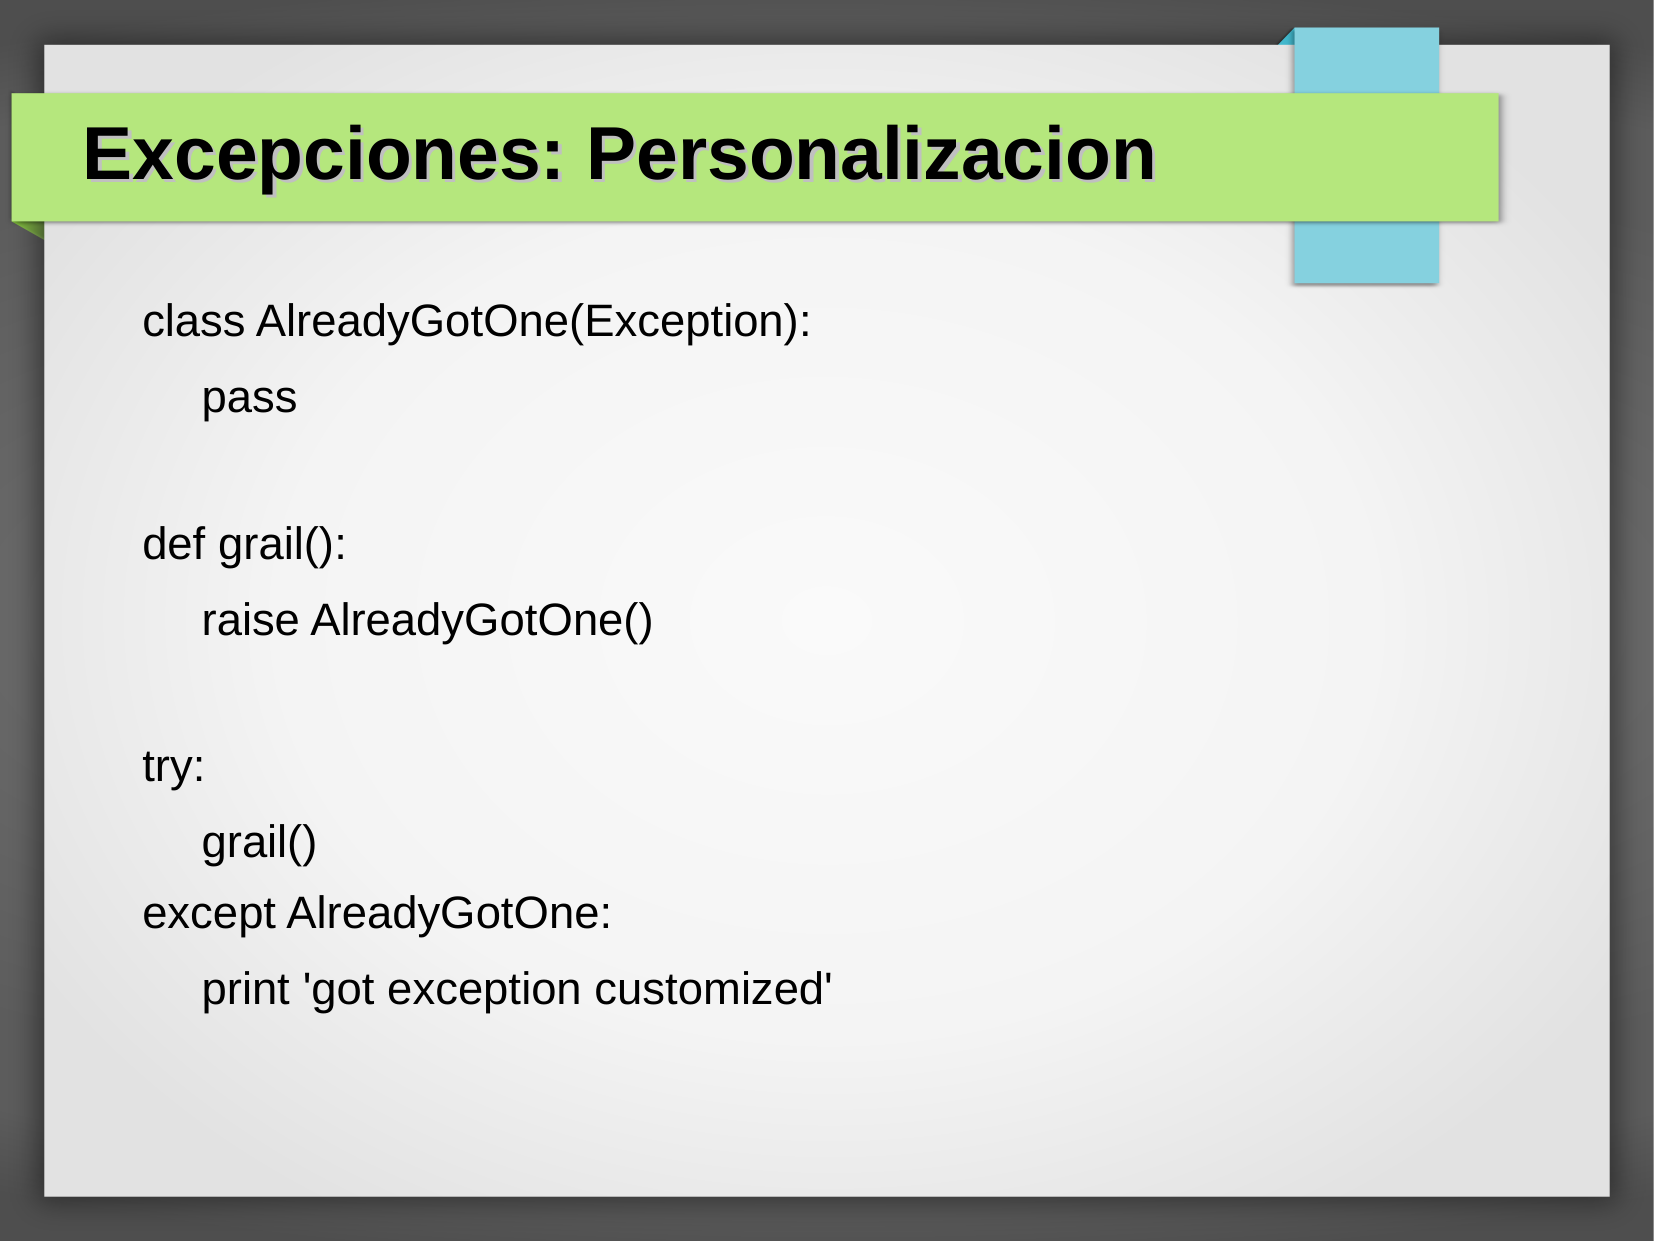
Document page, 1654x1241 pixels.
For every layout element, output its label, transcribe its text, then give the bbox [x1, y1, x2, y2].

title Excepciones: Personalizacion [82, 94, 1264, 213]
list class AlreadyGotOne(Exception): pass def grail(): raise AlreadyGotOne() try: grail() except AlreadyGotOne: print 'got exception customized' [82, 295, 1571, 1015]
picture [0, 0, 1654, 1241]
